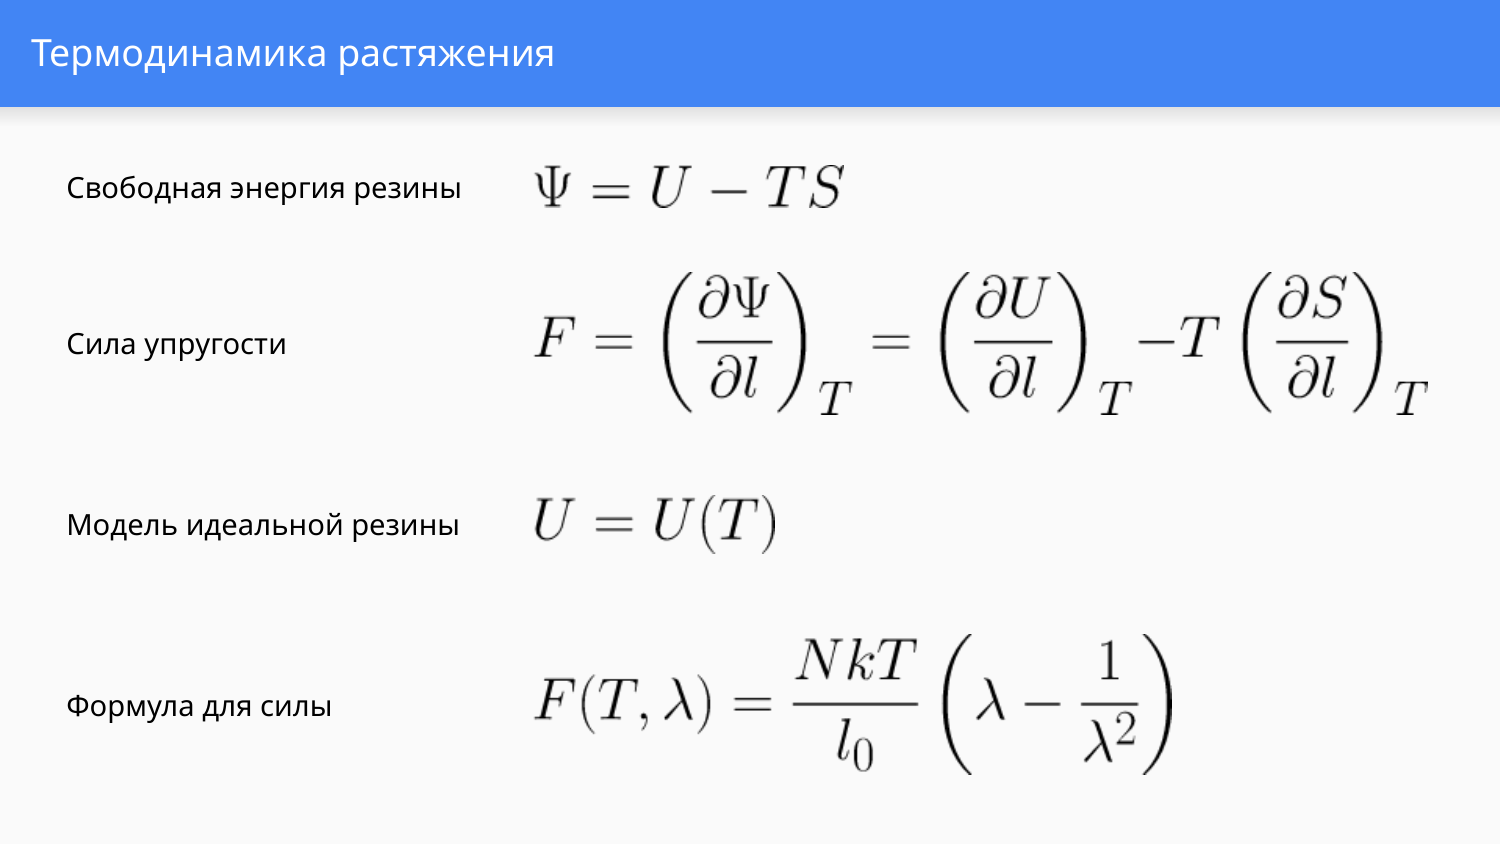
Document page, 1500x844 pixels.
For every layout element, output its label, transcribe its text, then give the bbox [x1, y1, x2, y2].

picture [532, 634, 1172, 775]
title Термодинамика растяжения [16, 2, 1464, 102]
picture [532, 495, 775, 554]
text_box Сила упругости [51, 310, 425, 376]
text_box Свободная энергия резины [51, 154, 501, 220]
picture [532, 272, 1428, 415]
text_box Модель идеальной резины [51, 491, 533, 557]
picture [532, 165, 844, 209]
text_box Формула для силы [51, 671, 363, 737]
